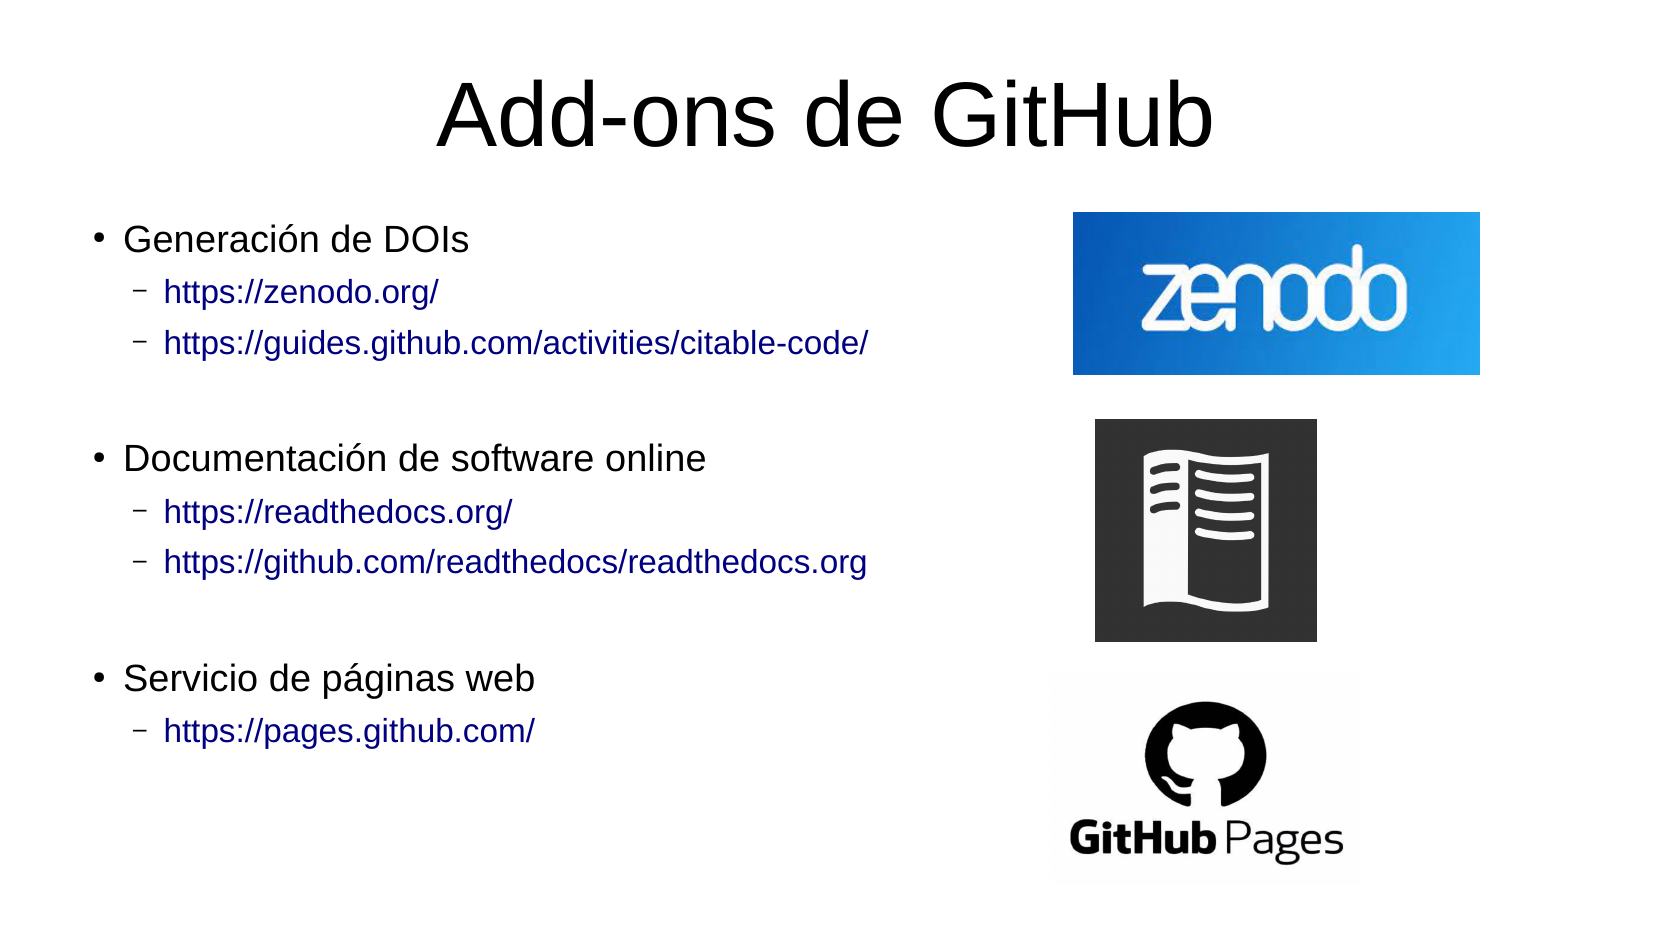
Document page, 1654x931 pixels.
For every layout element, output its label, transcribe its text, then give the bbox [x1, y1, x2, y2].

picture [1095, 419, 1317, 642]
picture [1073, 212, 1480, 376]
list Generación de DOIs https://zenodo.org/ https://guides.github.com/activities/citable-code/ Documentación de software online https://readthedocs.org/ https://github.com/readthedocs/readthedocs.org Servicio de páginas web https://pages.github.com/ [82, 217, 1571, 758]
title Add-ons de GitHub [82, 37, 1571, 193]
picture [1050, 674, 1361, 885]
